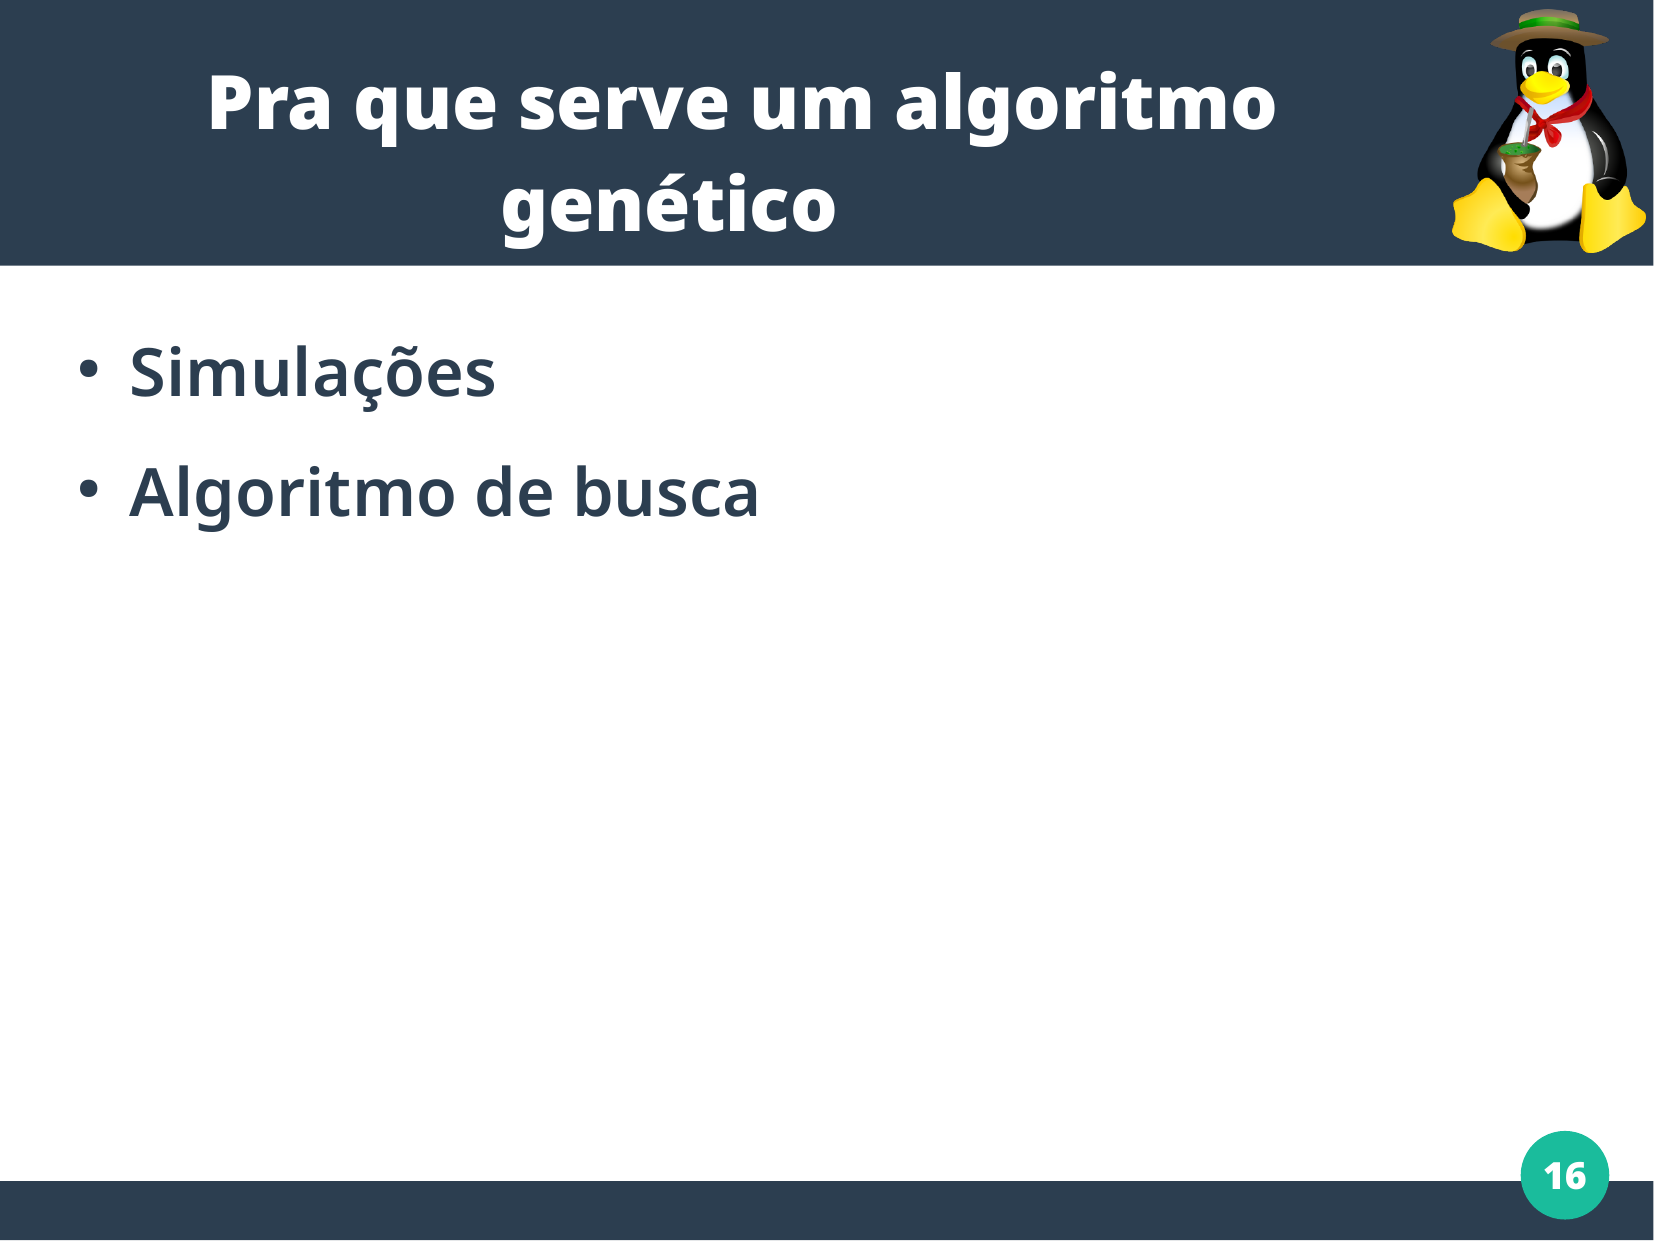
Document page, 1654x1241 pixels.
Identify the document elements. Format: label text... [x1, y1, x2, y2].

title Pra que serve um algoritmo genético [59, 49, 1452, 207]
picture [1452, 9, 1646, 253]
list Simulações Algoritmo de busca [59, 324, 1595, 1152]
